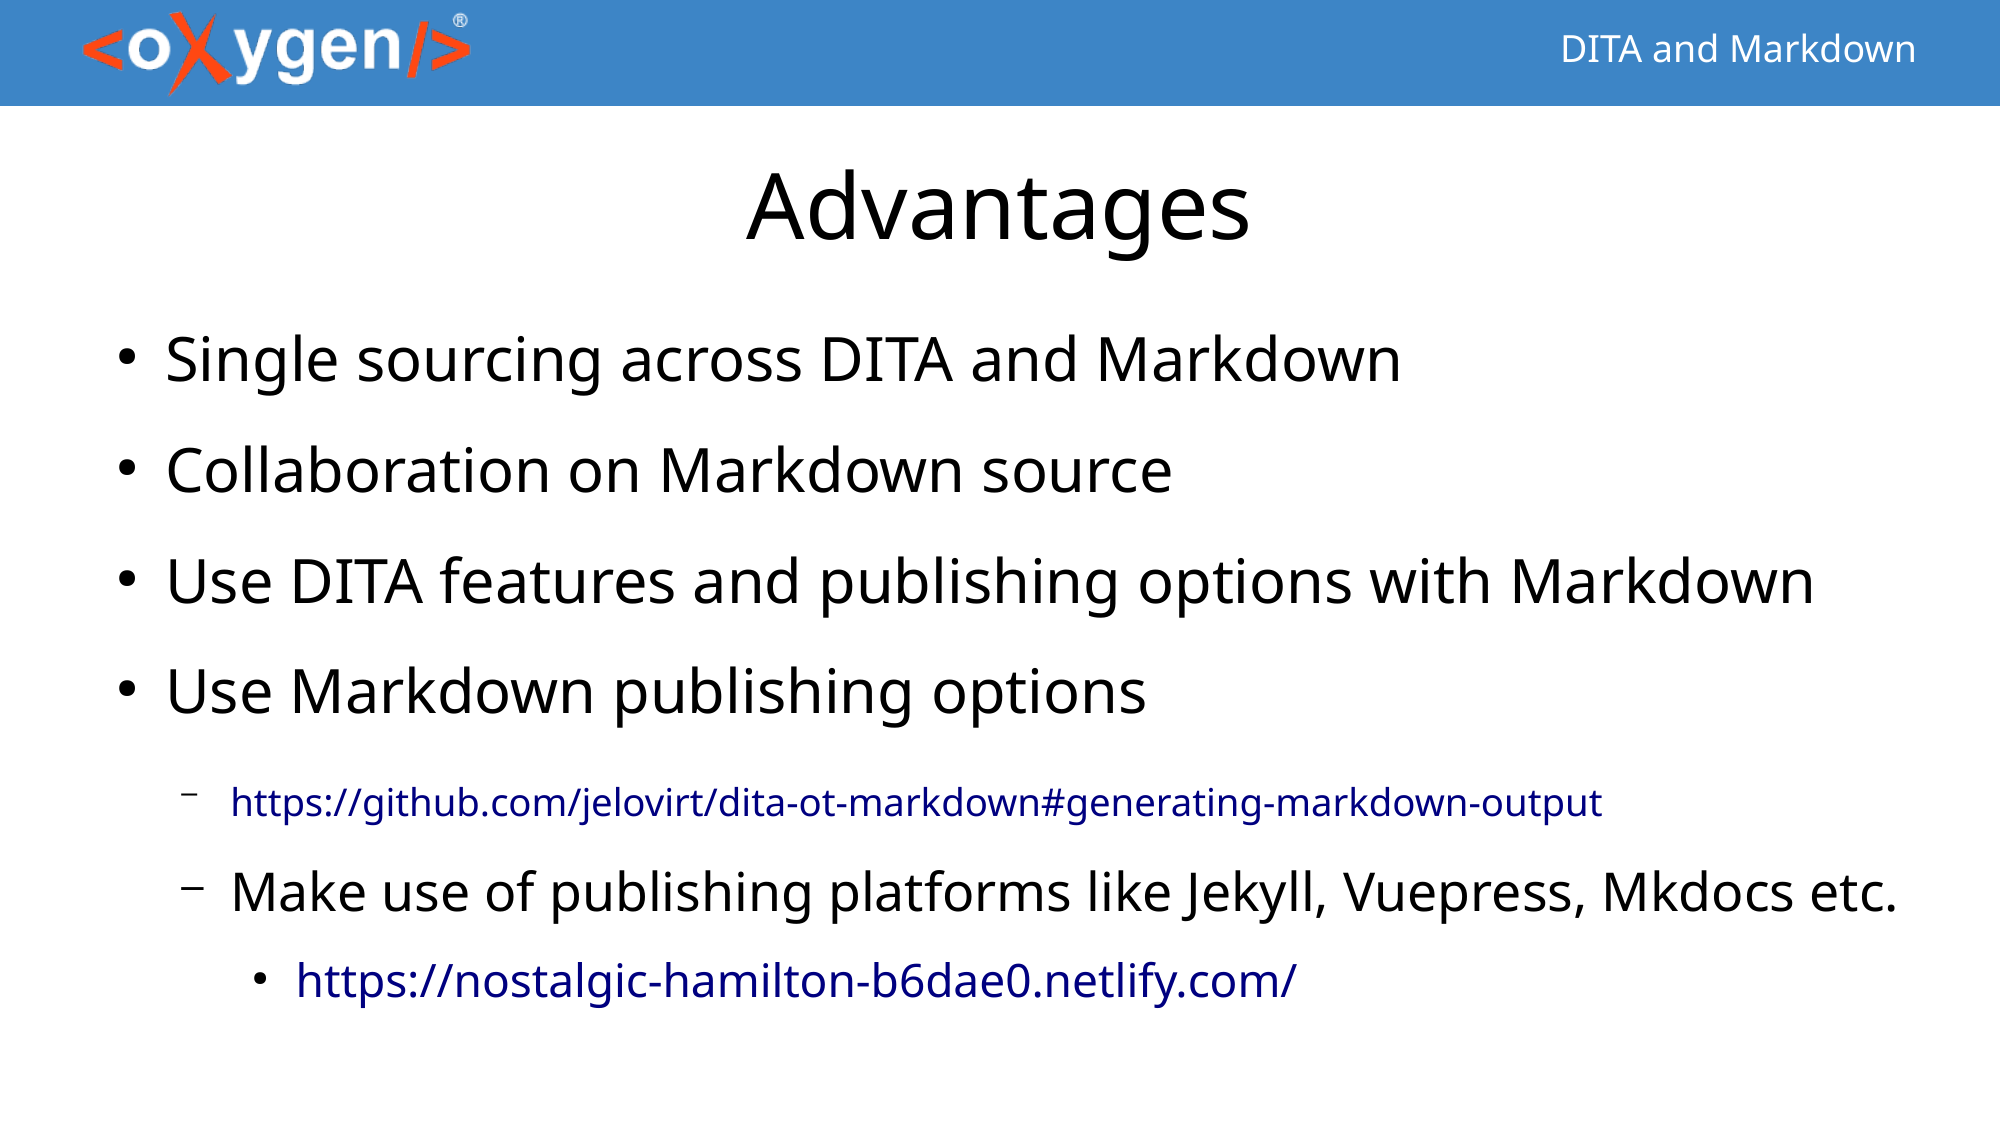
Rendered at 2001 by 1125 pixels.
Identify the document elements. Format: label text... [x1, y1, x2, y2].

picture [75, 0, 488, 106]
list Single sourcing across DITA and Markdown Collaboration on Markdown source Use DITA features and publishing options with Markdown Use Markdown publishing options https://github.com/jelovirt/dita-ot-markdown#generating-markdown-output Make use of publishing platforms like Jekyll, Vuepress, Mkdocs etc. https://nostalgic-hamilton-b6dae0.netlify.com/ [99, 316, 1900, 1083]
title Advantages [99, 109, 1900, 298]
